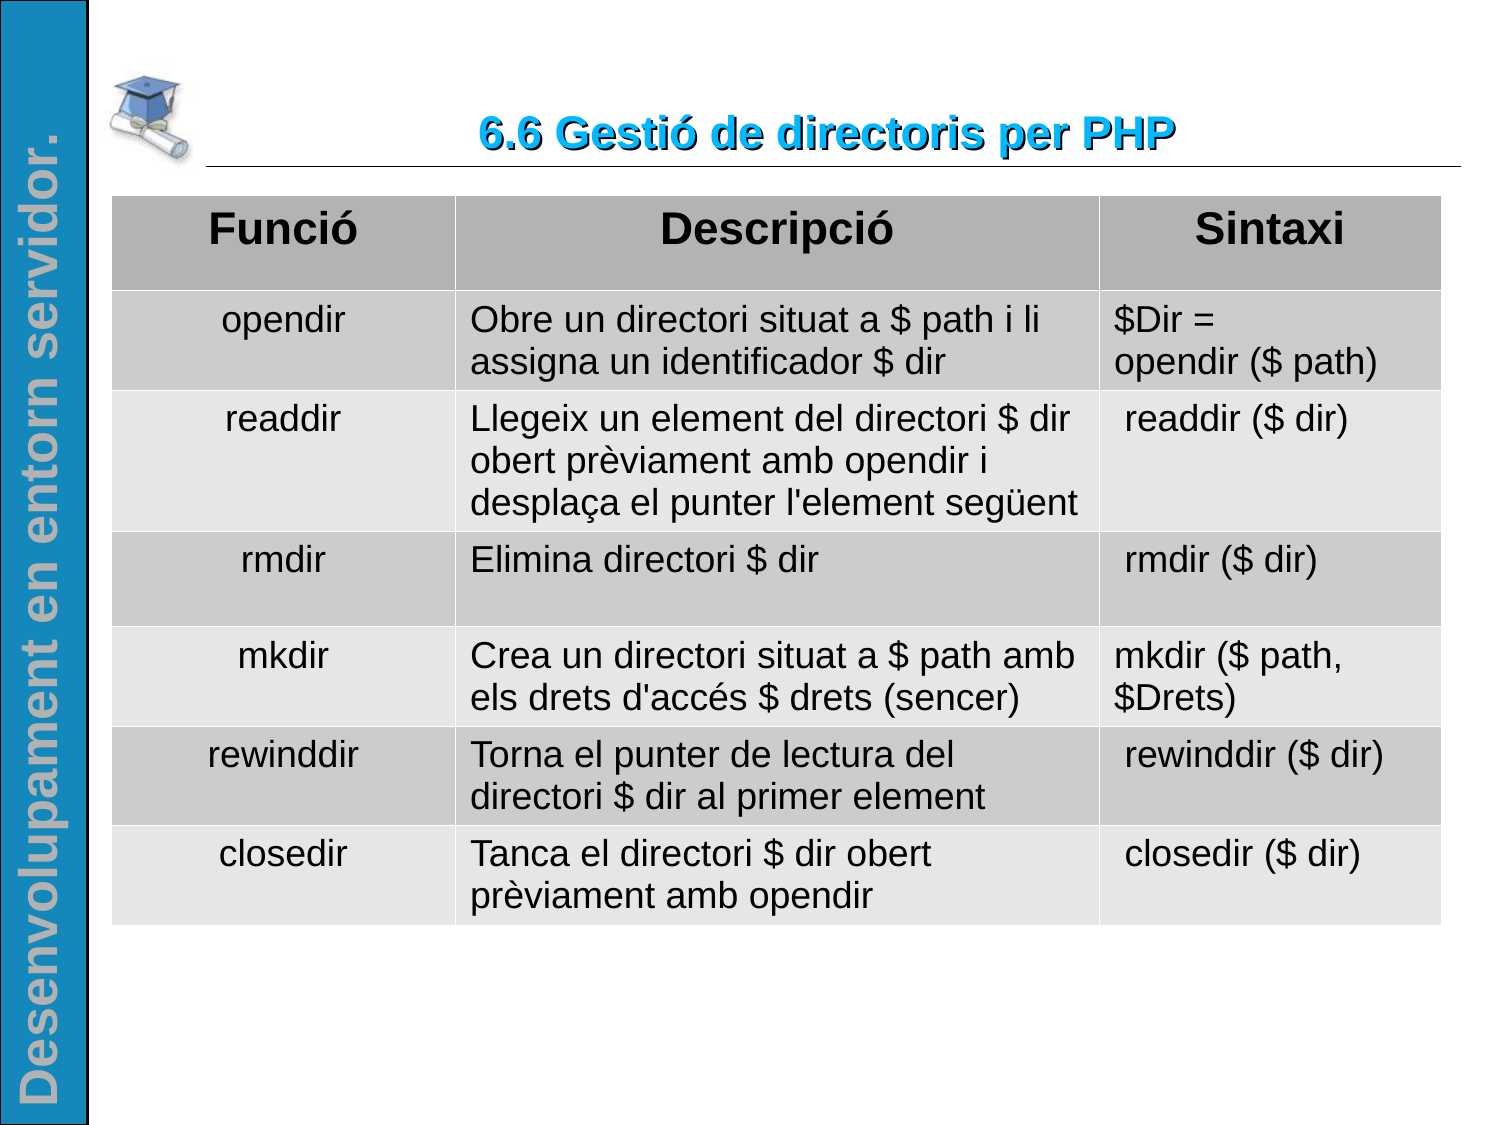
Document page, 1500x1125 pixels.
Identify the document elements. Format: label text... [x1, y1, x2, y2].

title 6.6 Gestió de directoris per PHP [206, 95, 1447, 170]
table_cell Tanca el directori $ dir obert prèviament amb opendir [456, 826, 1099, 925]
table_cell rmdir ($ dir) [1100, 532, 1441, 626]
table_cell closedir [112, 826, 455, 925]
table_cell mkdir ($ path, $Drets) [1100, 627, 1441, 726]
table_header Sintaxi [1100, 196, 1441, 290]
table_cell $Dir = opendir ($ path) [1100, 291, 1441, 390]
table_cell mkdir [112, 627, 455, 726]
table_header Descripció [456, 196, 1099, 290]
table_cell rewinddir [112, 727, 455, 825]
table_cell rewinddir ($ dir) [1100, 727, 1441, 825]
table_cell Torna el punter de lectura del directori $ dir al primer element [456, 727, 1099, 825]
table_cell Llegeix un element del directori $ dir obert prèviament amb opendir i desplaça el punter l'element següent [456, 391, 1099, 531]
picture [93, 61, 206, 174]
table_cell Obre un directori situat a $ path i li assigna un identificador $ dir [456, 291, 1099, 390]
table_cell rmdir [112, 532, 455, 626]
table_header Funció [112, 196, 455, 290]
table_cell Crea un directori situat a $ path amb els drets d'accés $ drets (sencer) [456, 627, 1099, 726]
table_cell opendir [112, 291, 455, 390]
table_cell Elimina directori $ dir [456, 532, 1099, 626]
table_cell closedir ($ dir) [1100, 826, 1441, 925]
table_cell readdir [112, 391, 455, 531]
table_cell readdir ($ dir) [1100, 391, 1441, 531]
